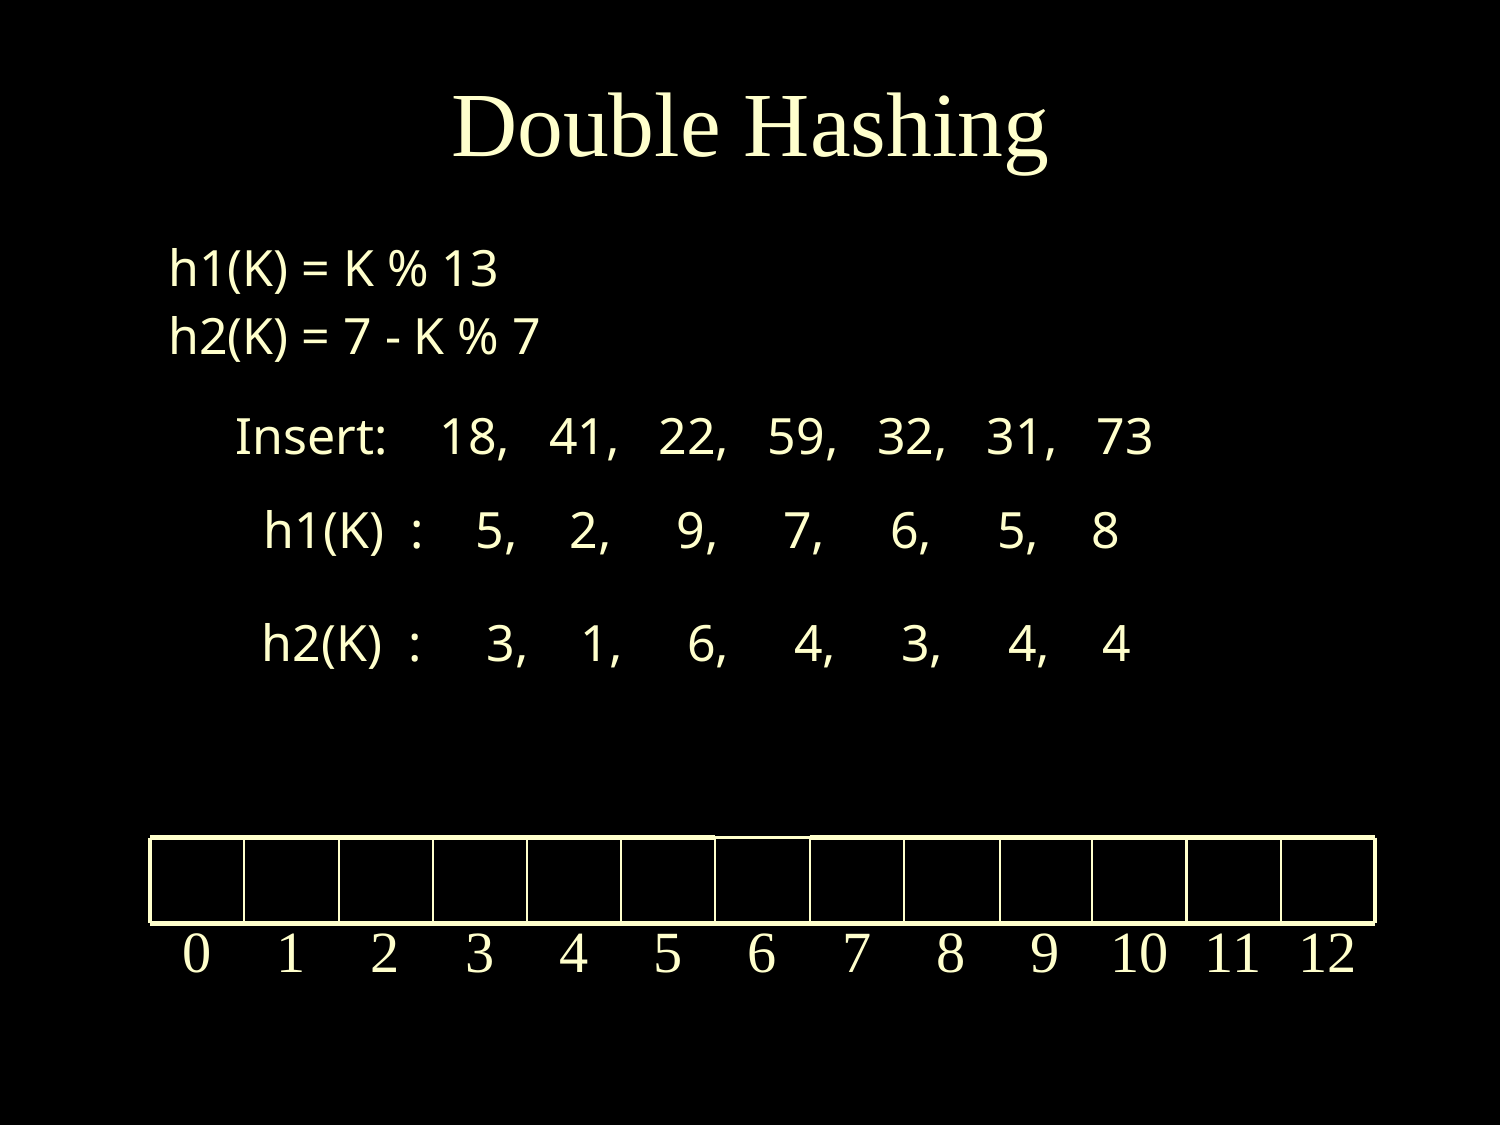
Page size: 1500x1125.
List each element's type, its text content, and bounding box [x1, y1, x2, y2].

text_box 0 [150, 912, 245, 998]
text_box h1(K) : 5, 2, 9, 7, 6, 5, 8 [249, 487, 1136, 572]
text_box h2(K) : 3, 1, 6, 4, 3, 4, 4 [246, 599, 1173, 684]
text_box 7 [810, 912, 904, 998]
text_box 12 [1281, 912, 1375, 998]
text_box Insert: 18, 41, 22, 59, 32, 31, 73 [220, 392, 1169, 477]
text_box h1(K) = K % 13 h2(K) = 7 - K % 7 [153, 224, 557, 377]
text_box 3 [433, 912, 527, 998]
text_box 9 [998, 912, 1093, 998]
text_box 11 [1187, 912, 1281, 998]
text_box 4 [527, 912, 622, 998]
text_box 2 [339, 912, 433, 998]
text_box 10 [1093, 912, 1187, 998]
text_box 8 [904, 912, 998, 998]
title Double Hashing [22, 62, 1480, 188]
text_box 6 [716, 912, 810, 998]
text_box 1 [245, 912, 339, 998]
text_box 5 [622, 912, 716, 998]
